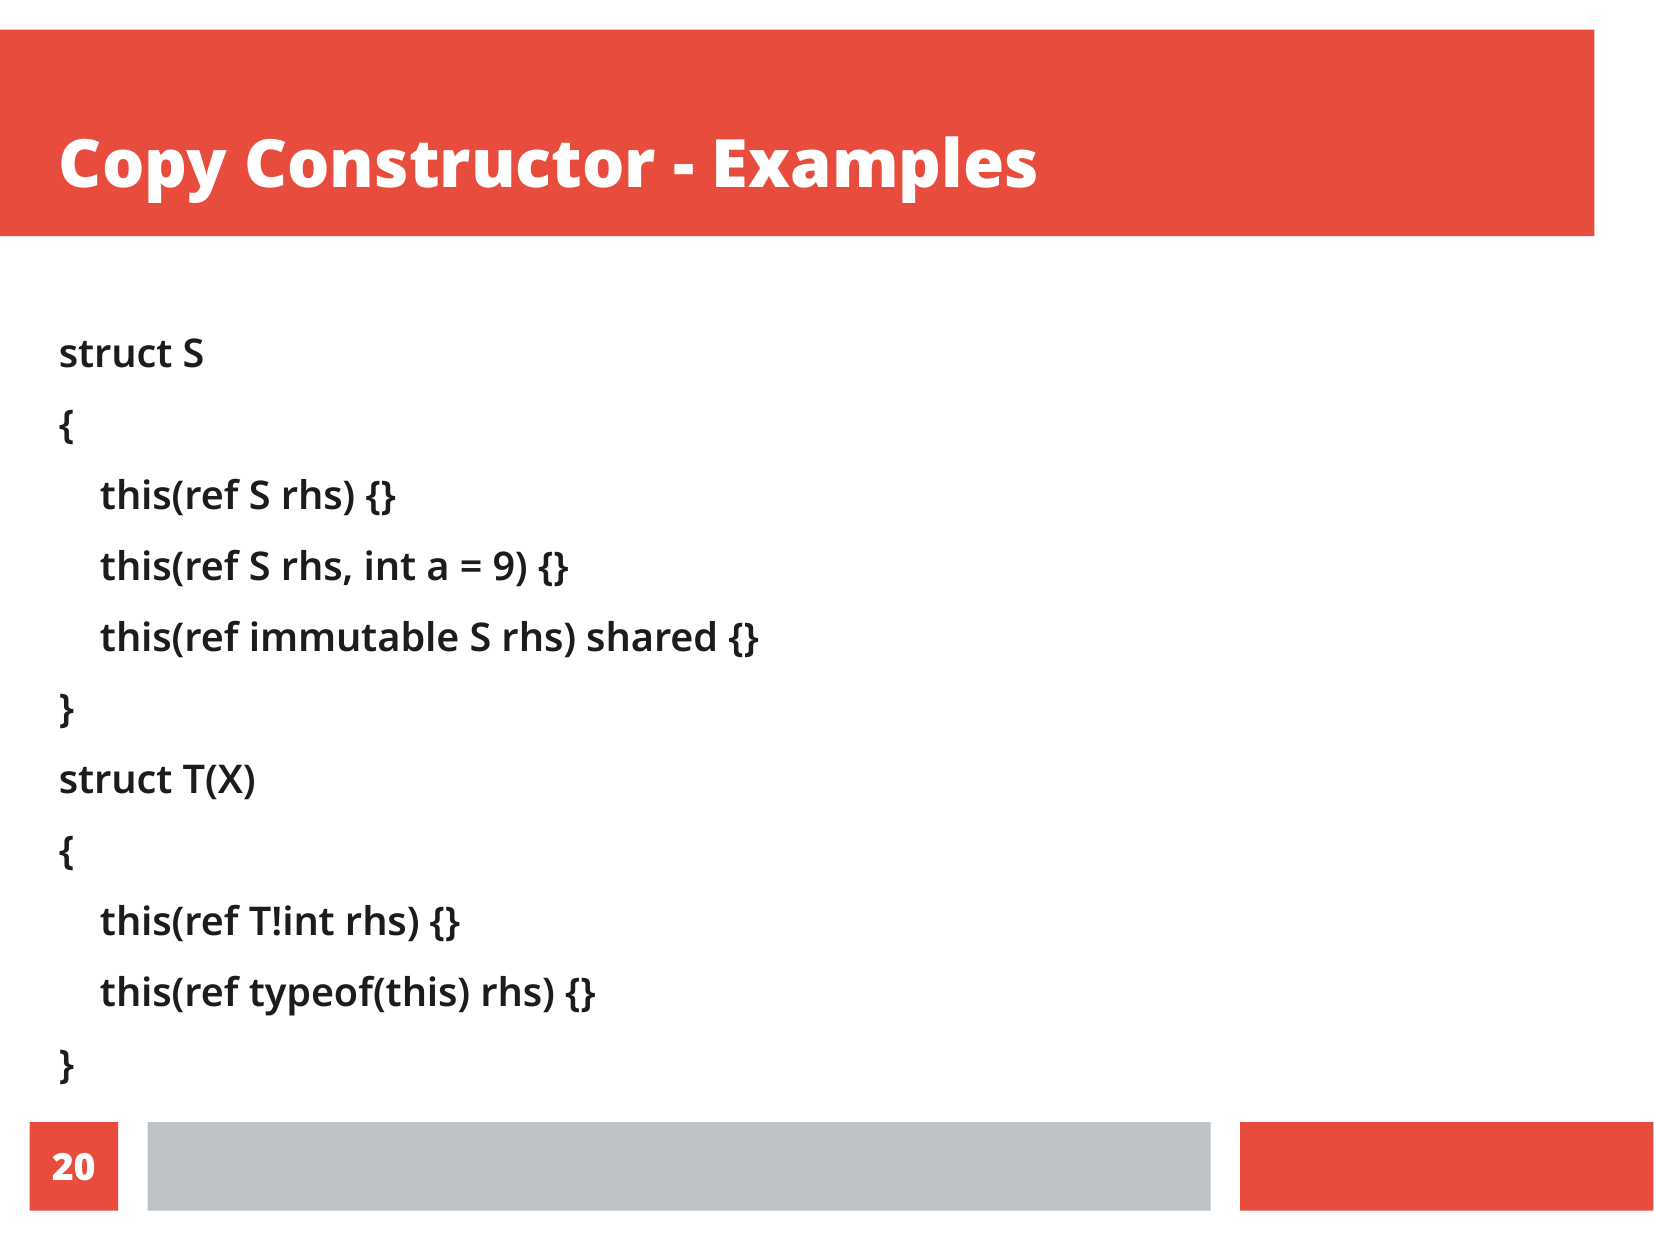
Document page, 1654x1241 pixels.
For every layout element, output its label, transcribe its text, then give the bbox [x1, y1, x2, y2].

title Copy Constructor - Examples [59, 59, 1595, 207]
list struct S { this(ref S rhs) {} this(ref S rhs, int a = 9) {} this(ref immutable S rhs) shared {} } struct T(X) { this(ref T!int rhs) {} this(ref typeof(this) rhs) {} } [59, 324, 1565, 1093]
